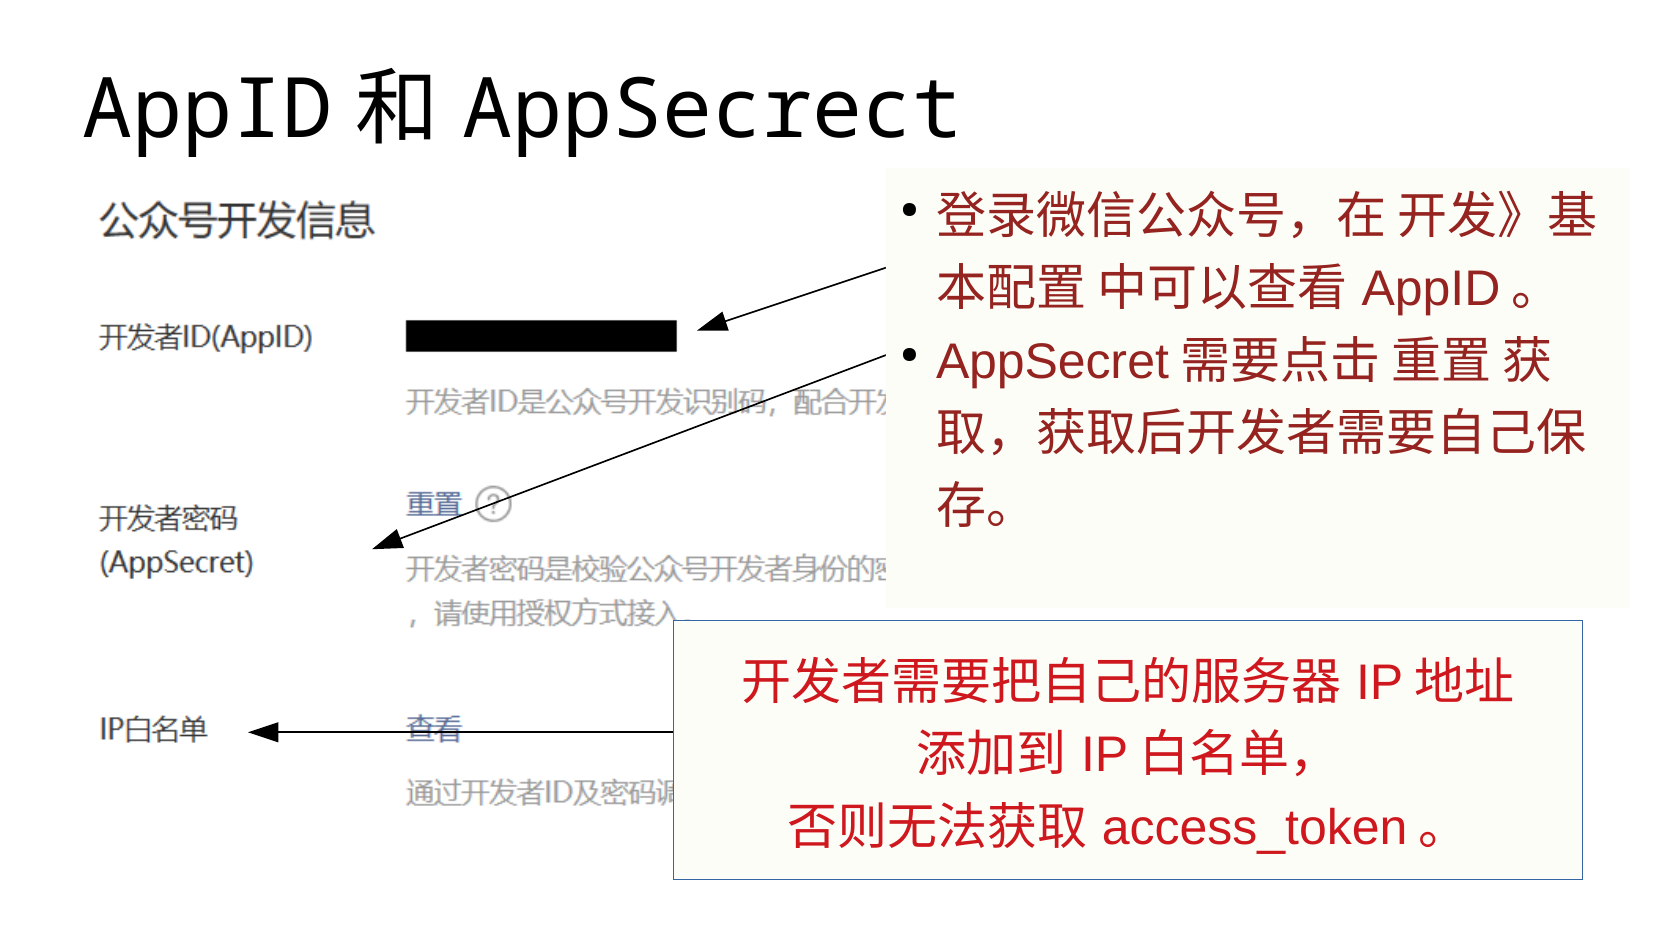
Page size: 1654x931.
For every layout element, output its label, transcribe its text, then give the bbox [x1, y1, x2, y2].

text_box 开发者需要把自己的服务器IP地址 添加到IP白名单， 否则无法获取access_token。 [673, 620, 1583, 880]
text_box 登录微信公众号，在 开发》基本配置 中可以查看AppID。 AppSecret需要点击 重置 获取，获取后开发者需要自己保存。 [885, 167, 1630, 609]
picture [82, 185, 1576, 839]
title AppID和AppSecrect [82, 37, 1571, 166]
